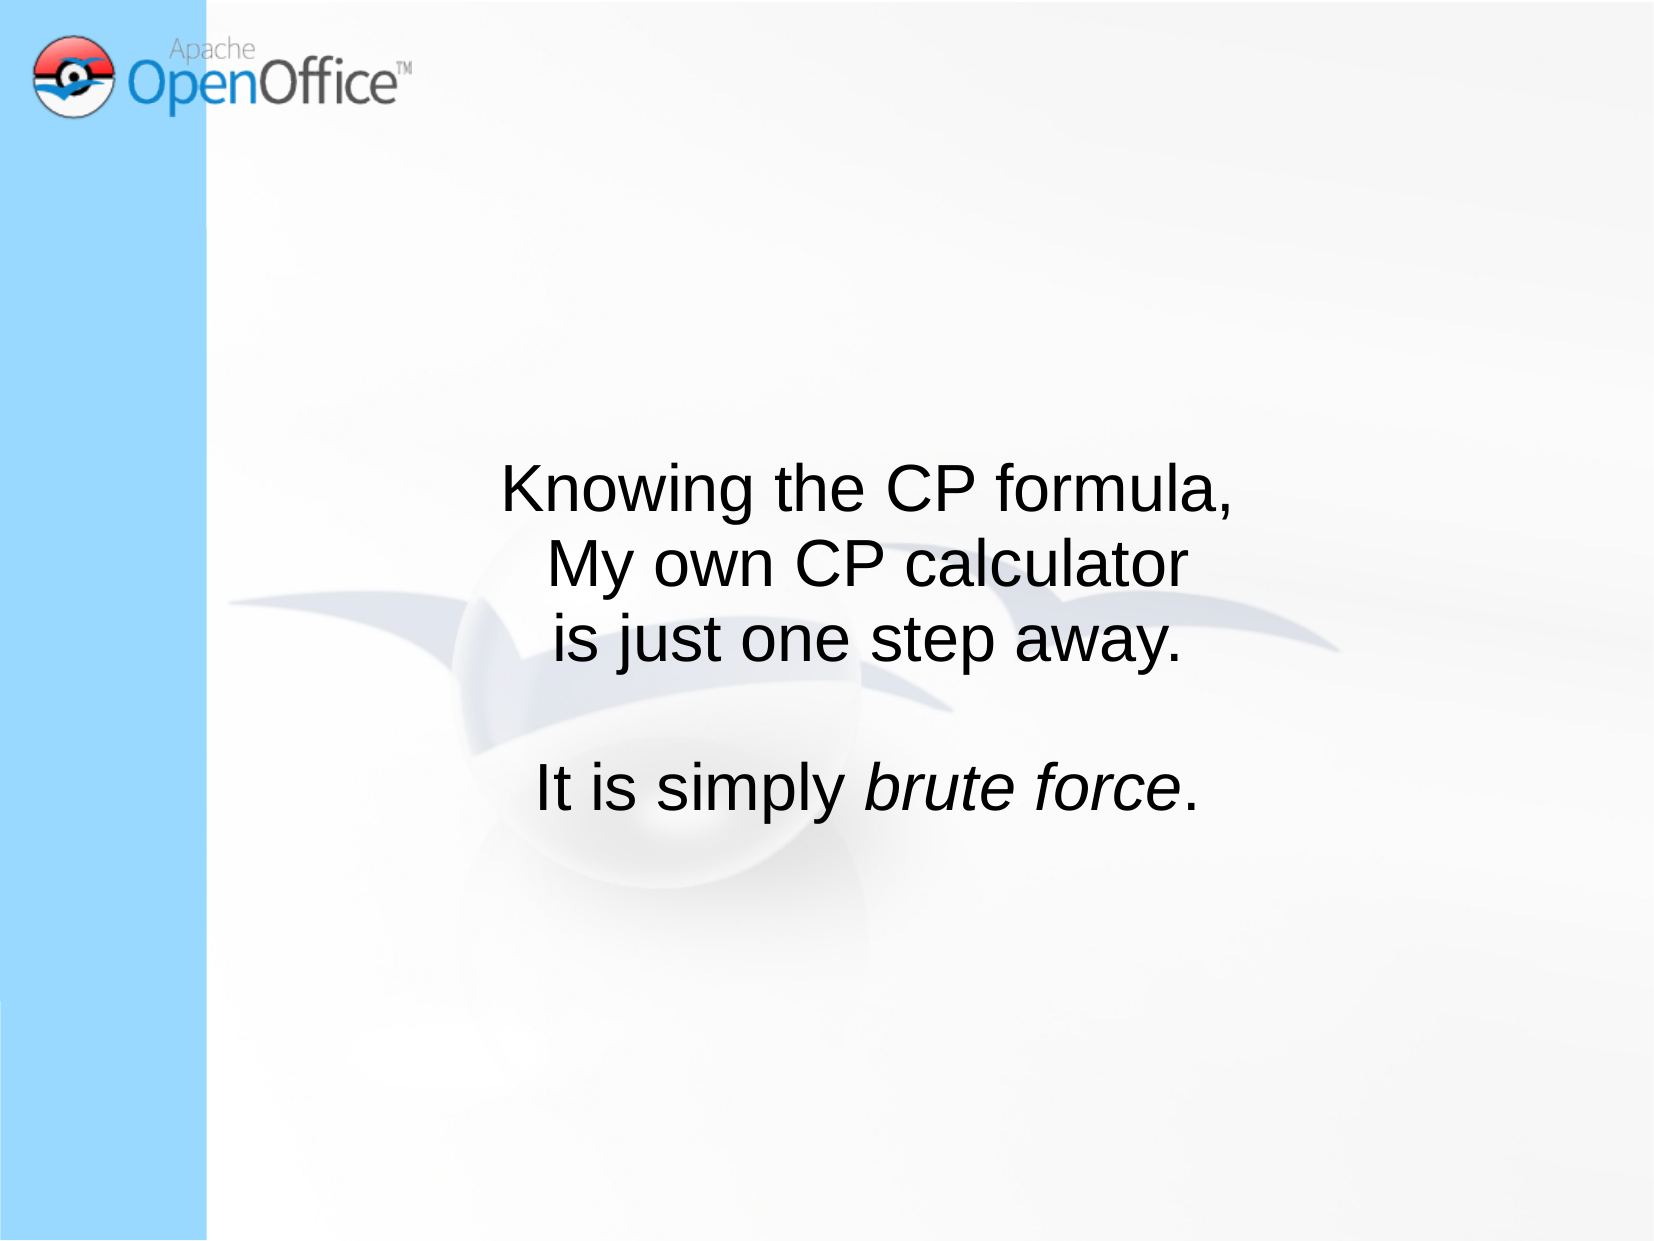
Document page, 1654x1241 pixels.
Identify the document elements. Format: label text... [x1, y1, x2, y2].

subtitle Knowing the CP formula, My own CP calculator is just one step away. It is simply brute force. [165, 108, 1571, 1168]
picture [31, 2, 1654, 1241]
